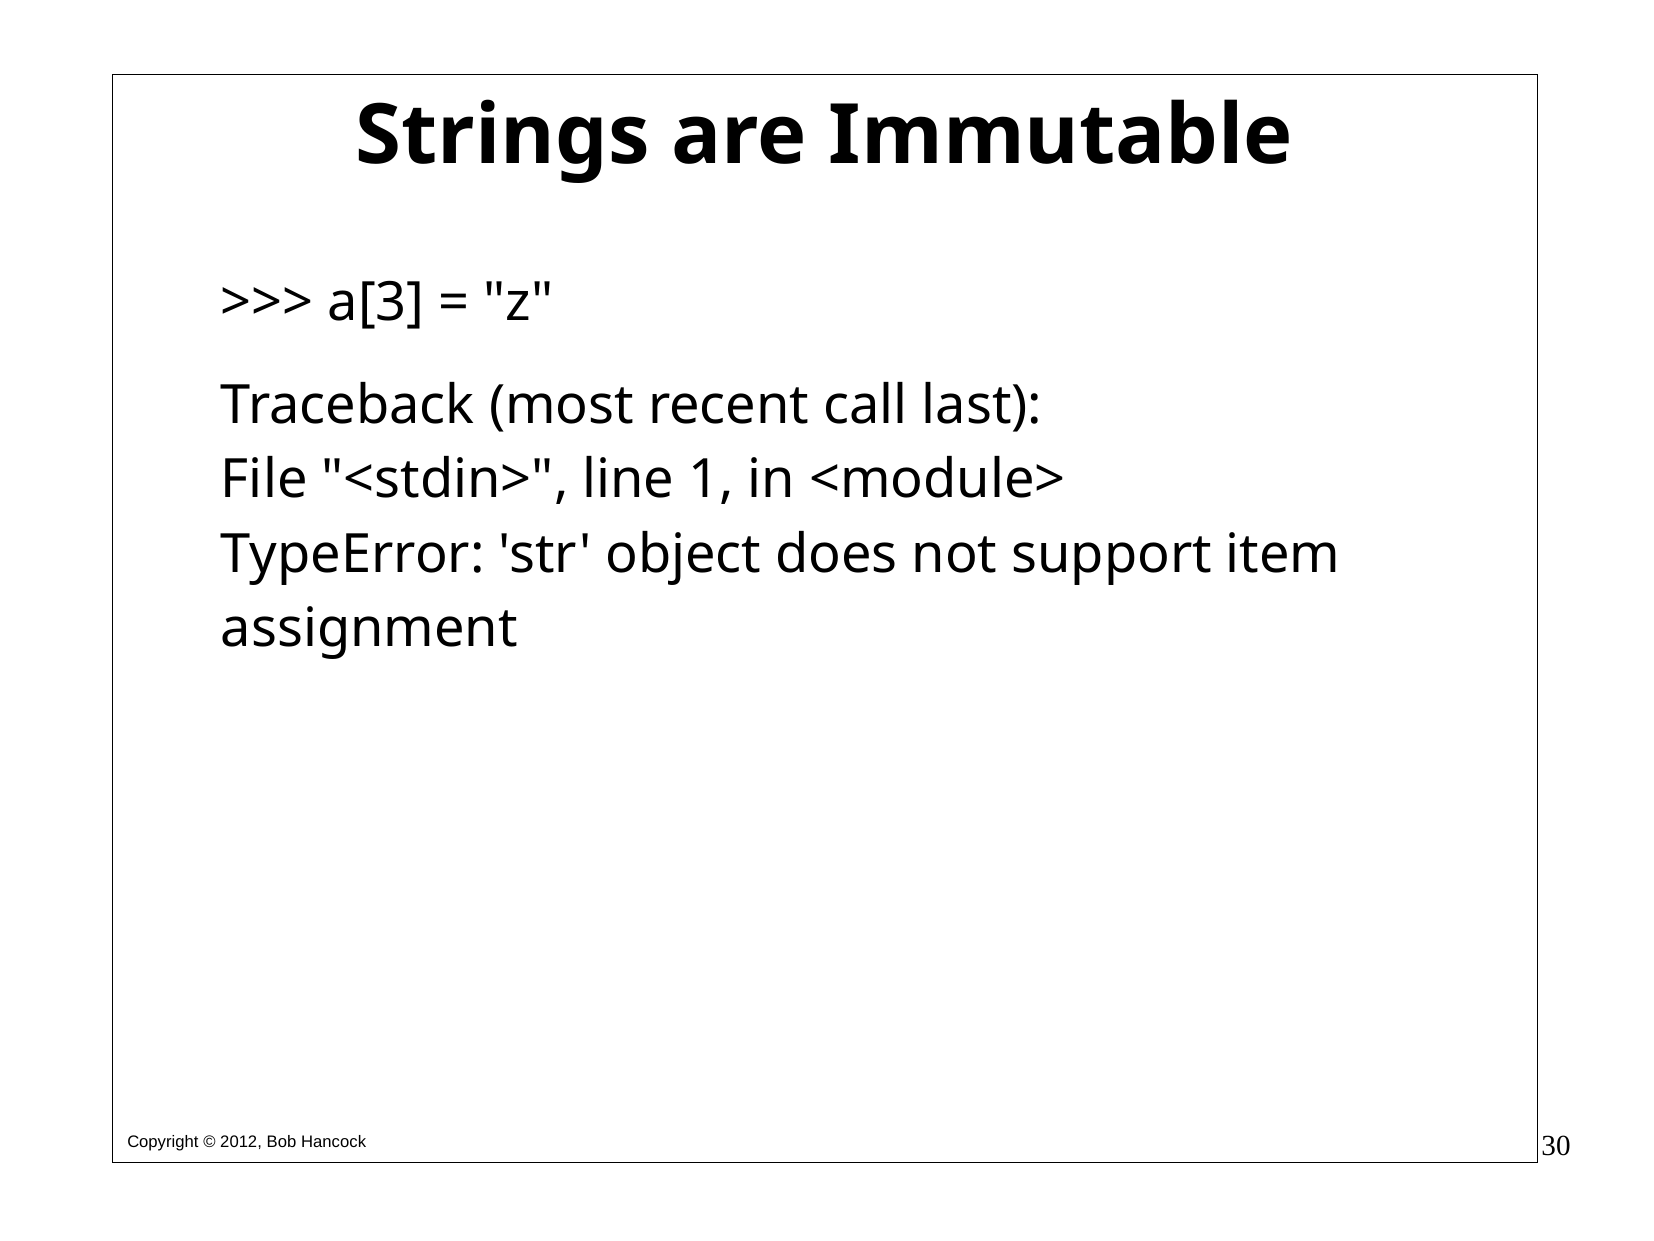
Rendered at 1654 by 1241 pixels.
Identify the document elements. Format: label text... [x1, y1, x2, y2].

list >>> a[3] = "z" Traceback (most recent call last): File "<stdin>", line 1, in <module> TypeError: 'str' object does not support item assignment [150, 262, 1501, 1126]
text_box Copyright © 2012, Bob Hancock [112, 1125, 382, 1159]
title Strings are Immutable [112, 75, 1538, 188]
